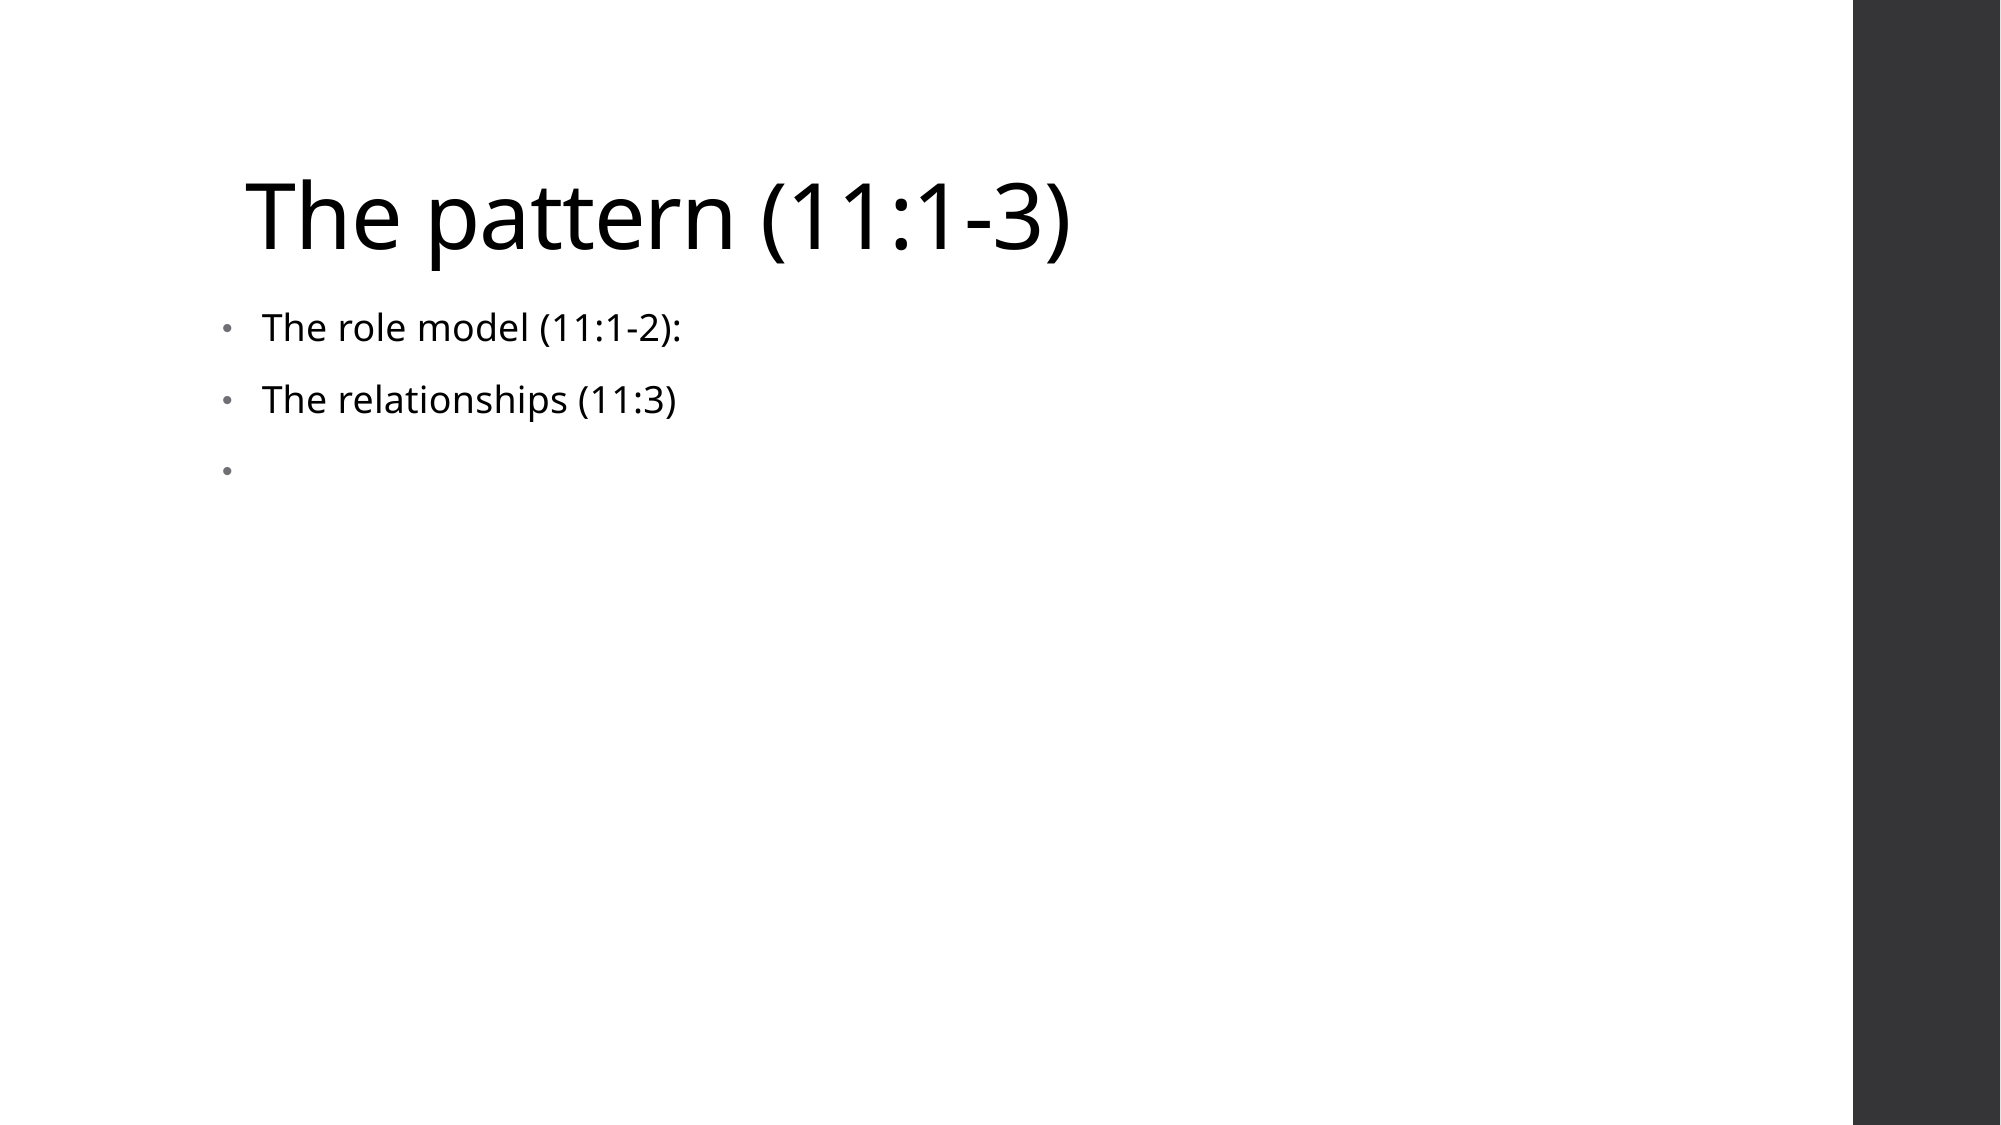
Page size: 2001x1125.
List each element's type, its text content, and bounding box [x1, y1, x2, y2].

list The role model (11:1-2): The relationships (11:3) [206, 299, 1617, 1014]
title The pattern (11:1-3) [206, 60, 1797, 278]
